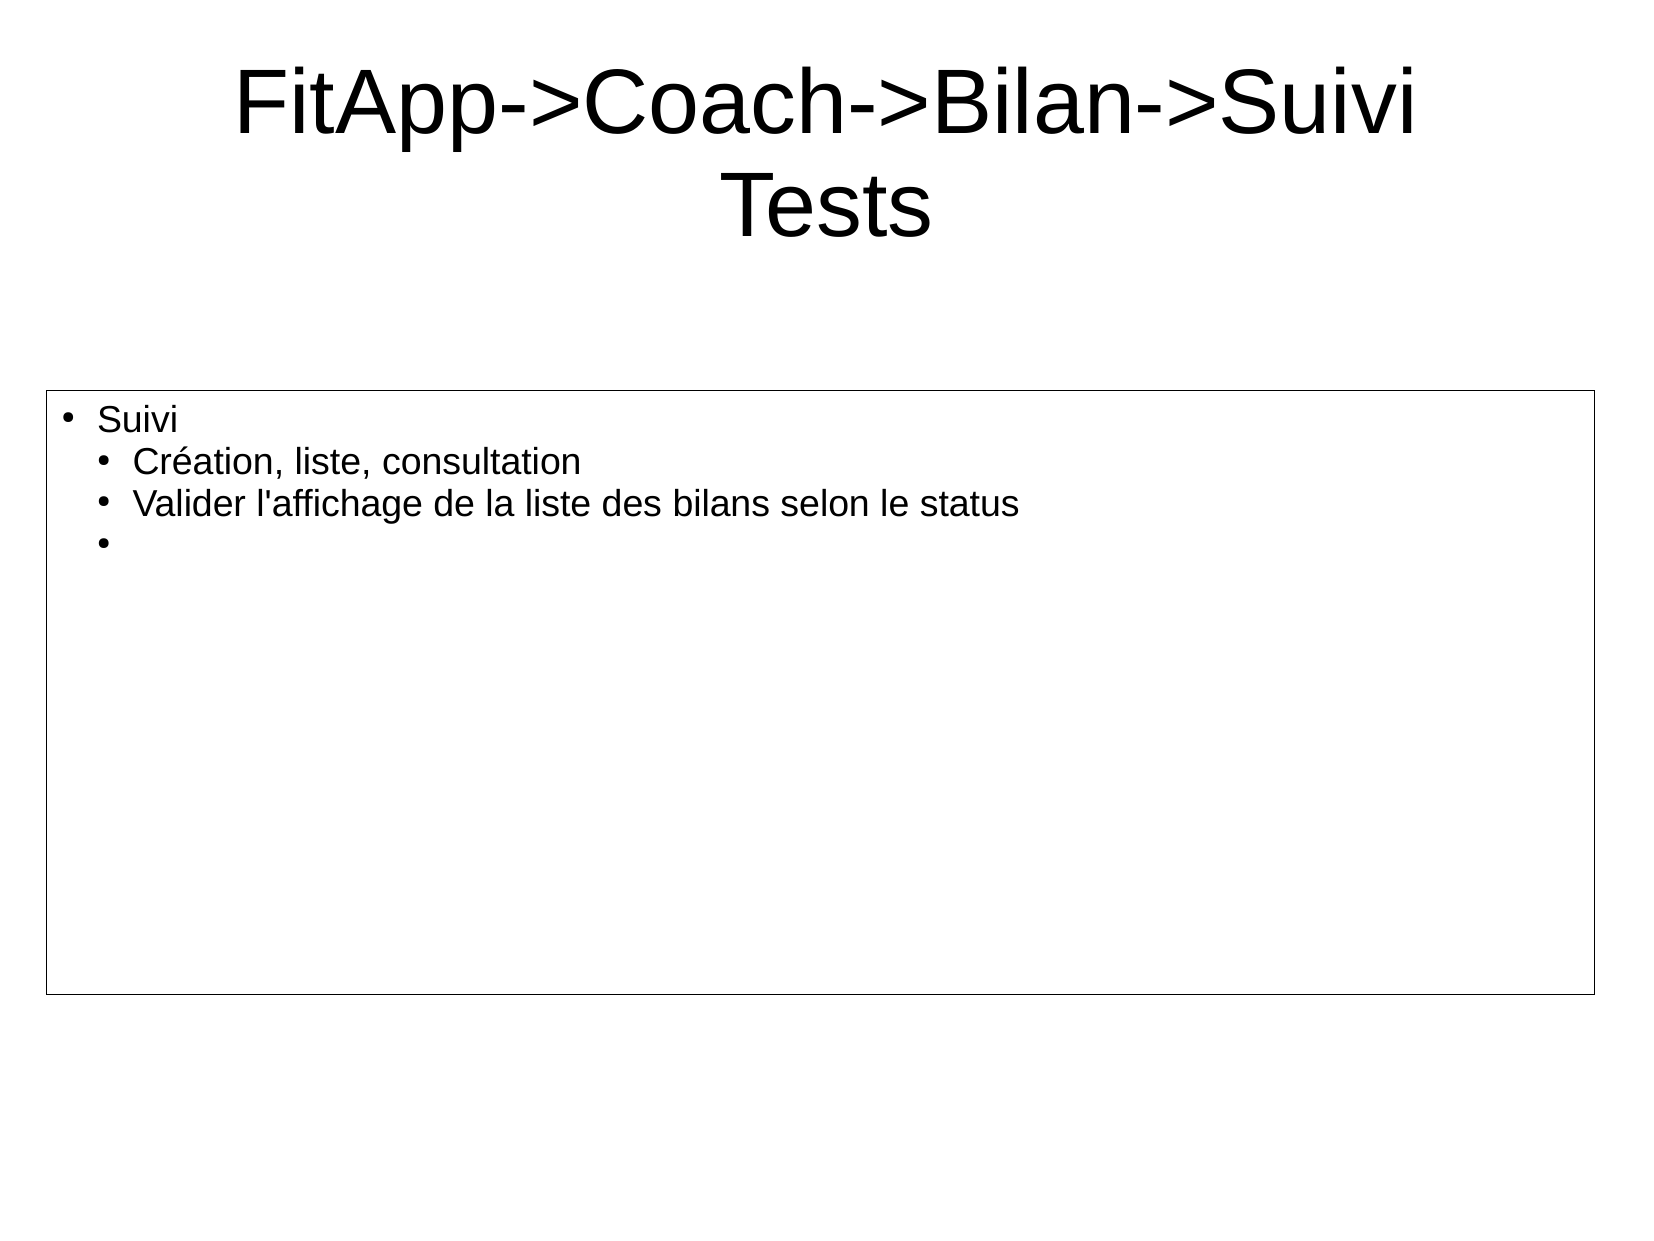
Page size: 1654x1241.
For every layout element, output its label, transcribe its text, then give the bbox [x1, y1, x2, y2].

title FitApp->Coach->Bilan->Suivi Tests [47, 0, 1607, 307]
text_box Suivi Création, liste, consultation Valider l'affichage de la liste des bilans selon le status [46, 390, 1595, 995]
